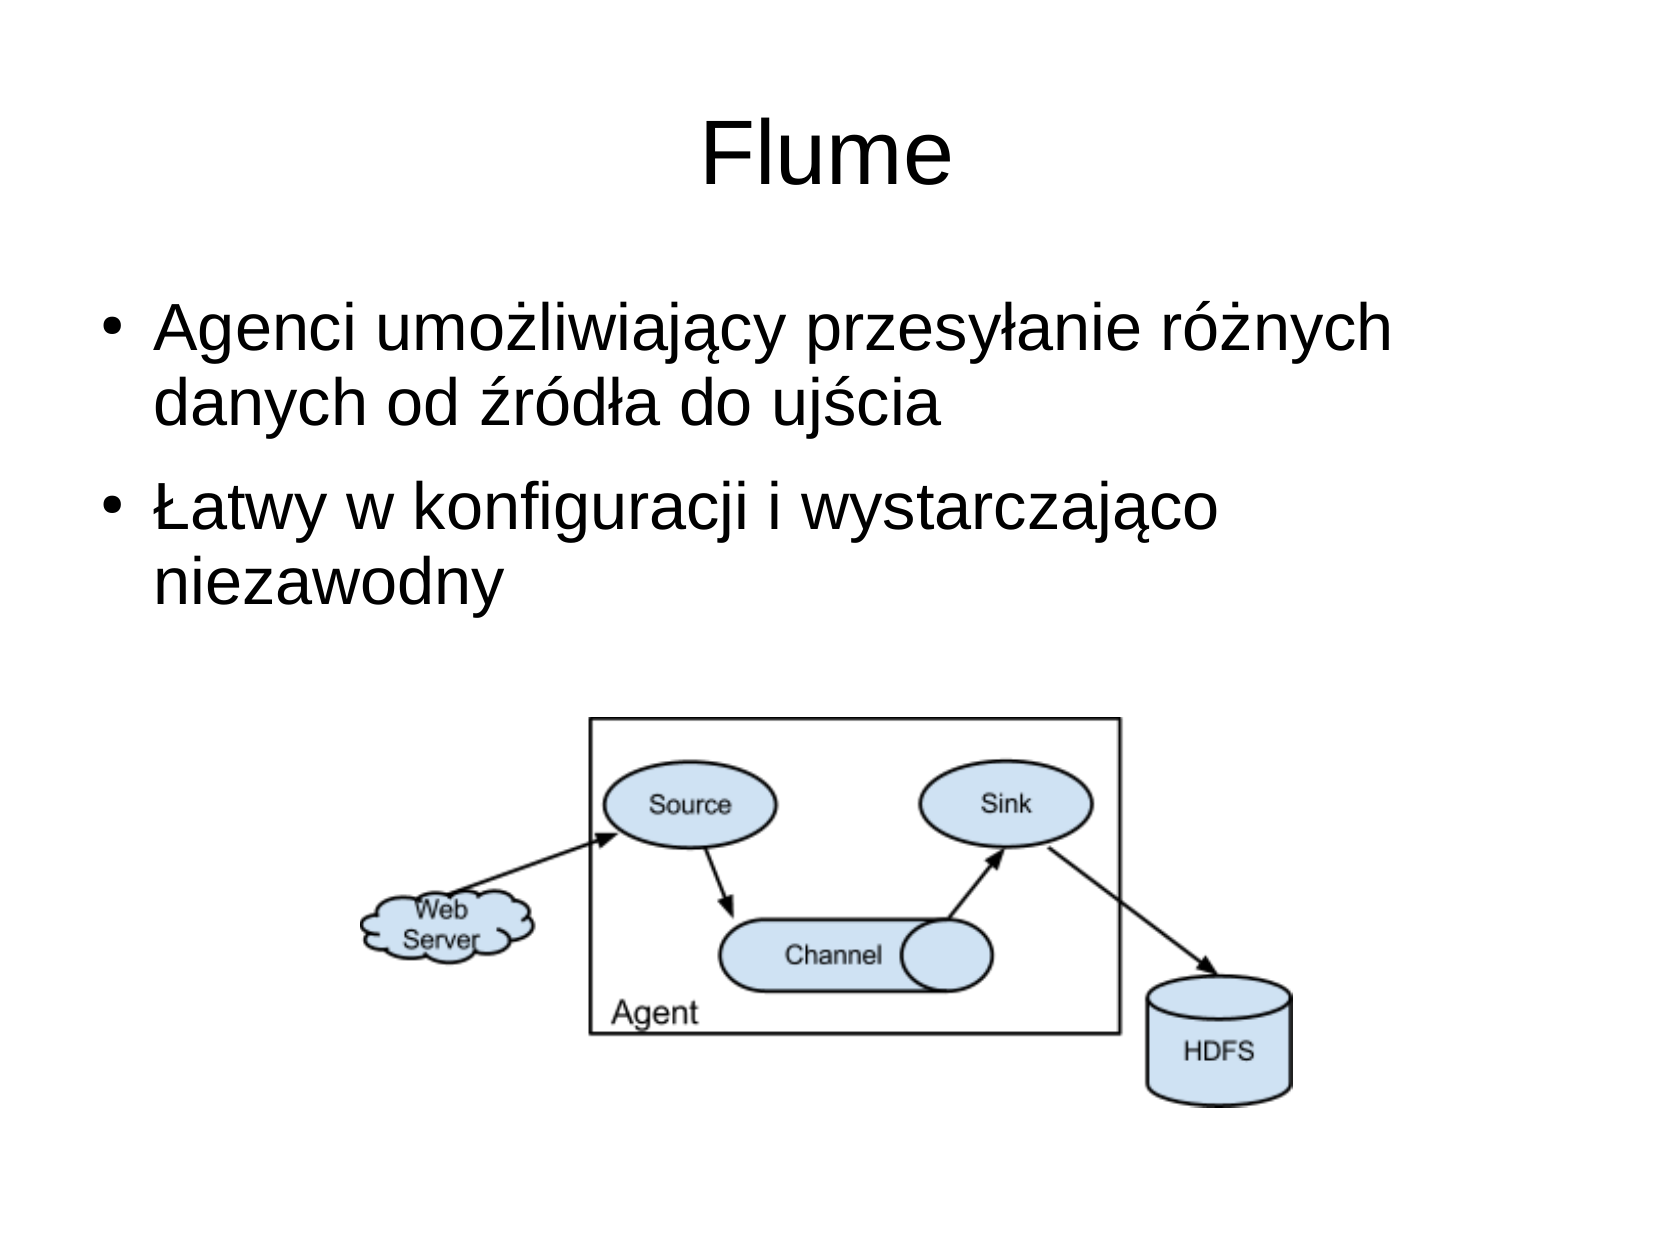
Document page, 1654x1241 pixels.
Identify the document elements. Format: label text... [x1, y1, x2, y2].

picture [360, 717, 1293, 1109]
title Flume [82, 49, 1571, 257]
list Agenci umożliwiający przesyłanie różnych danych od źródła do ujścia Łatwy w konfiguracji i wystarczająco niezawodny [82, 290, 1571, 724]
